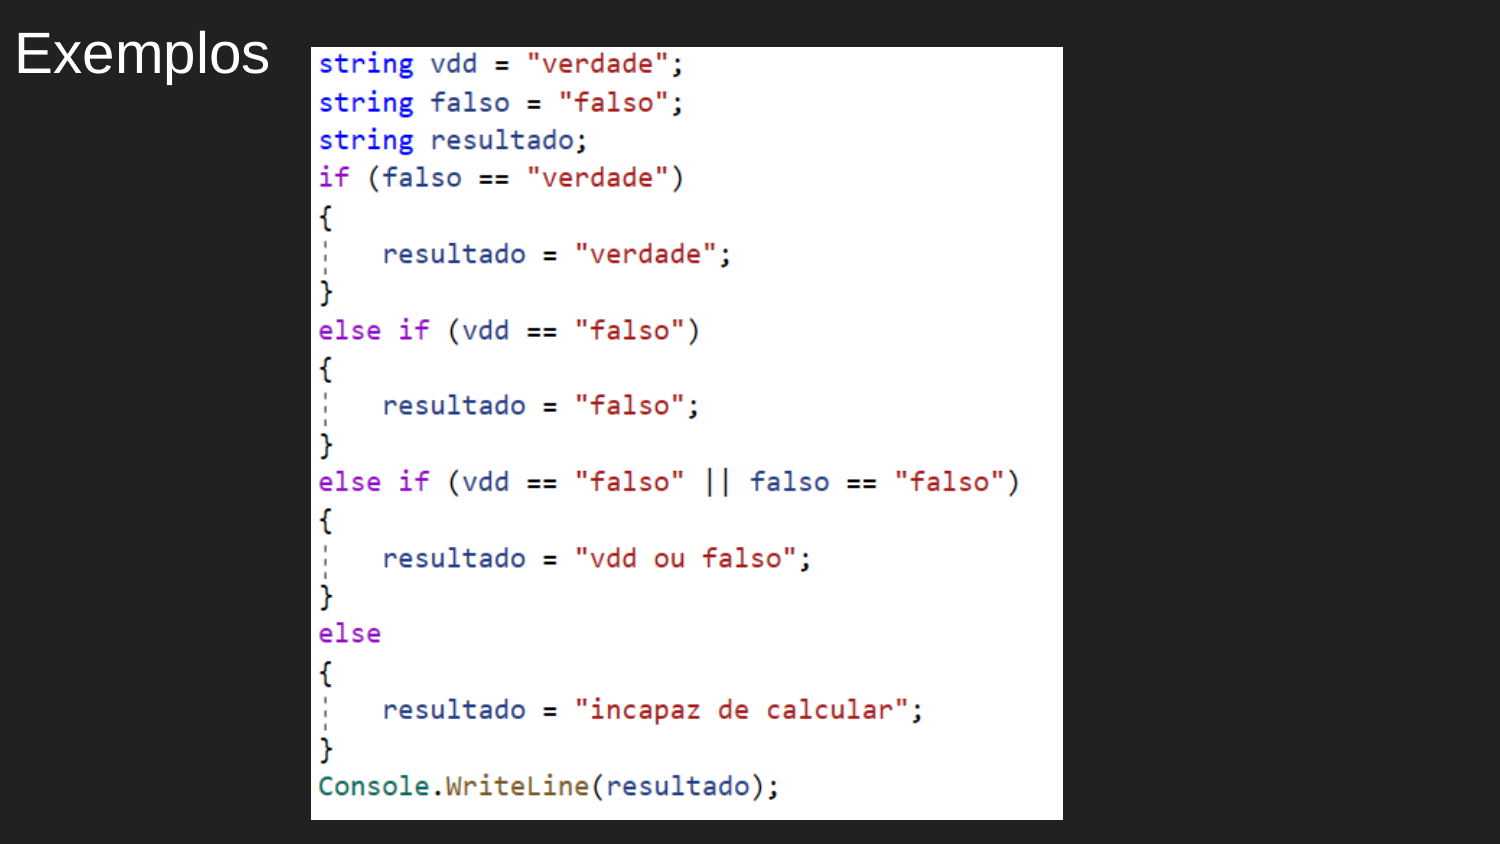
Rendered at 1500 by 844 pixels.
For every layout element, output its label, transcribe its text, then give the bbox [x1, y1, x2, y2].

picture [311, 47, 1063, 820]
text_box Exemplos [0, 0, 319, 95]
